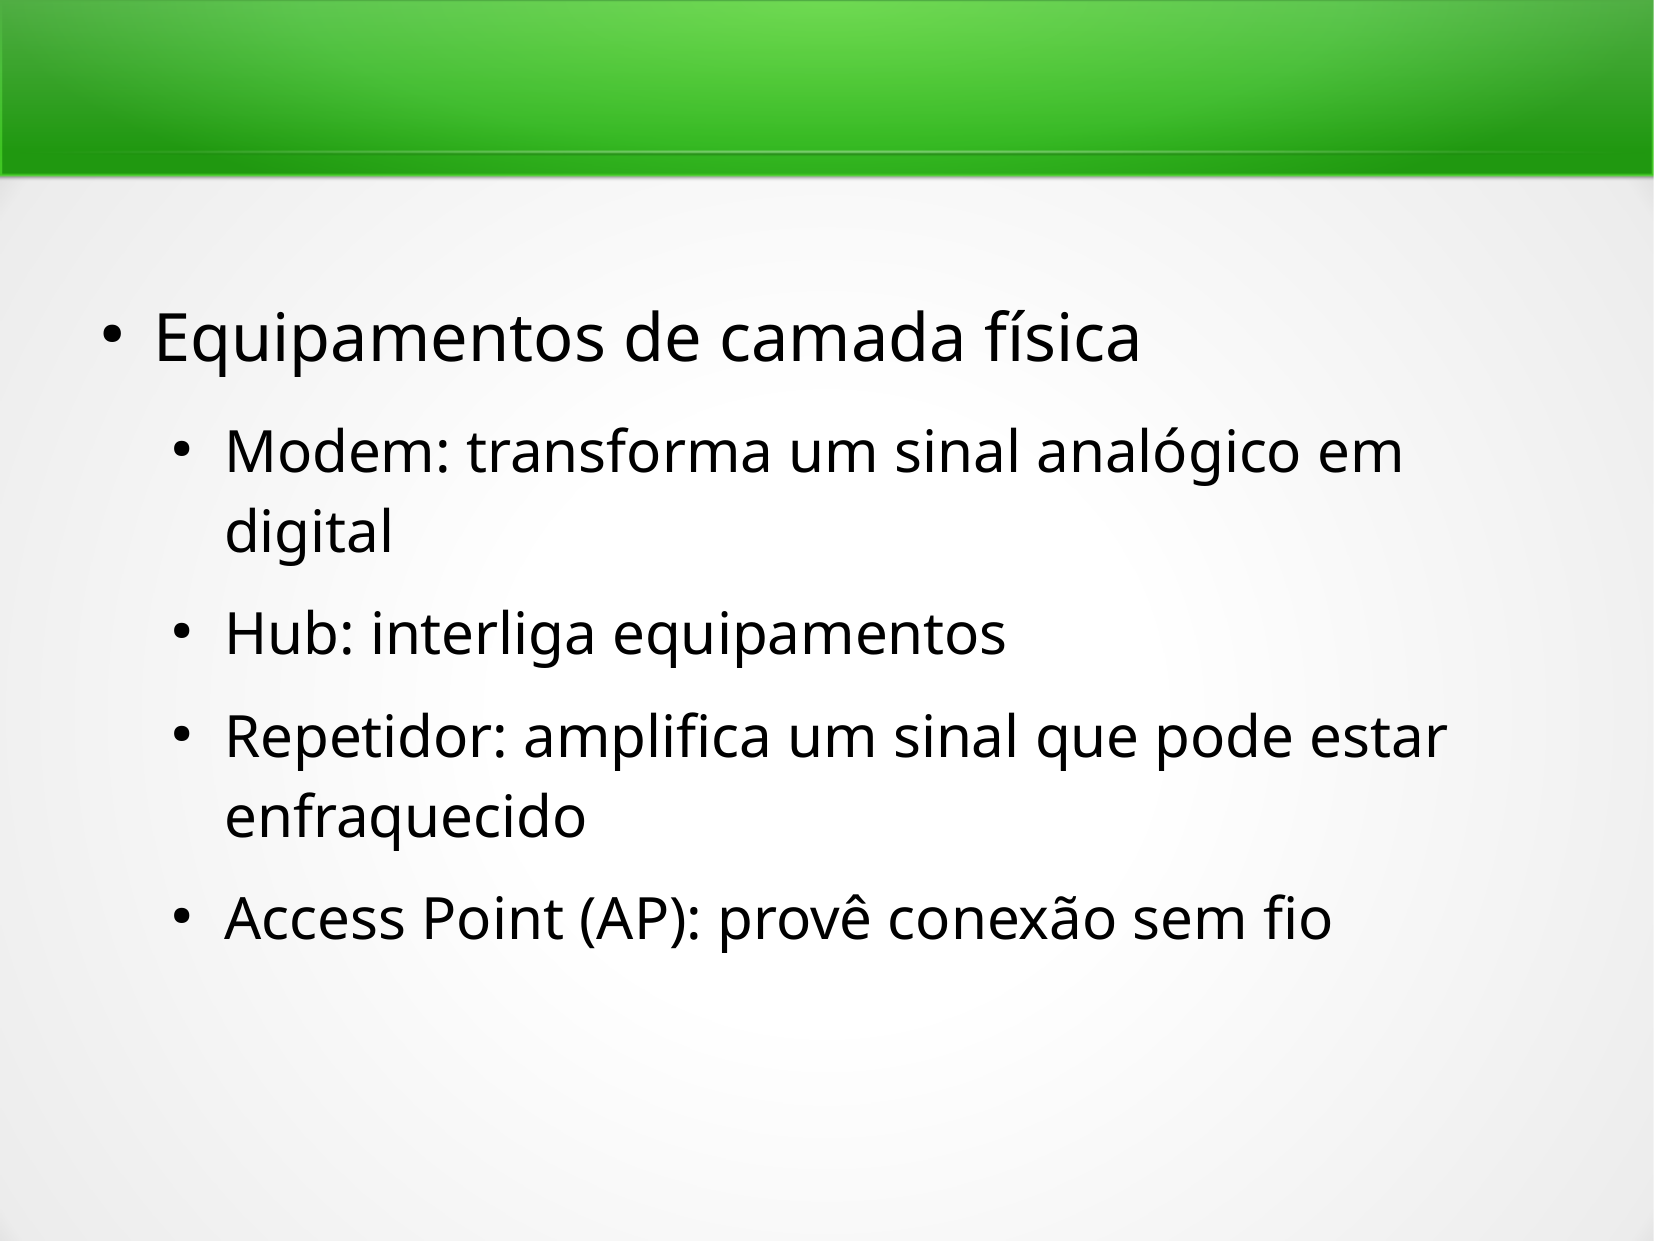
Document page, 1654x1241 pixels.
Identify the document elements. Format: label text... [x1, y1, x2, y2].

picture [0, 0, 1654, 1241]
list Equipamentos de camada física Modem: transforma um sinal analógico em digital Hub: interliga equipamentos Repetidor: amplifica um sinal que pode estar enfraquecido Access Point (AP): provê conexão sem fio [82, 290, 1571, 1010]
